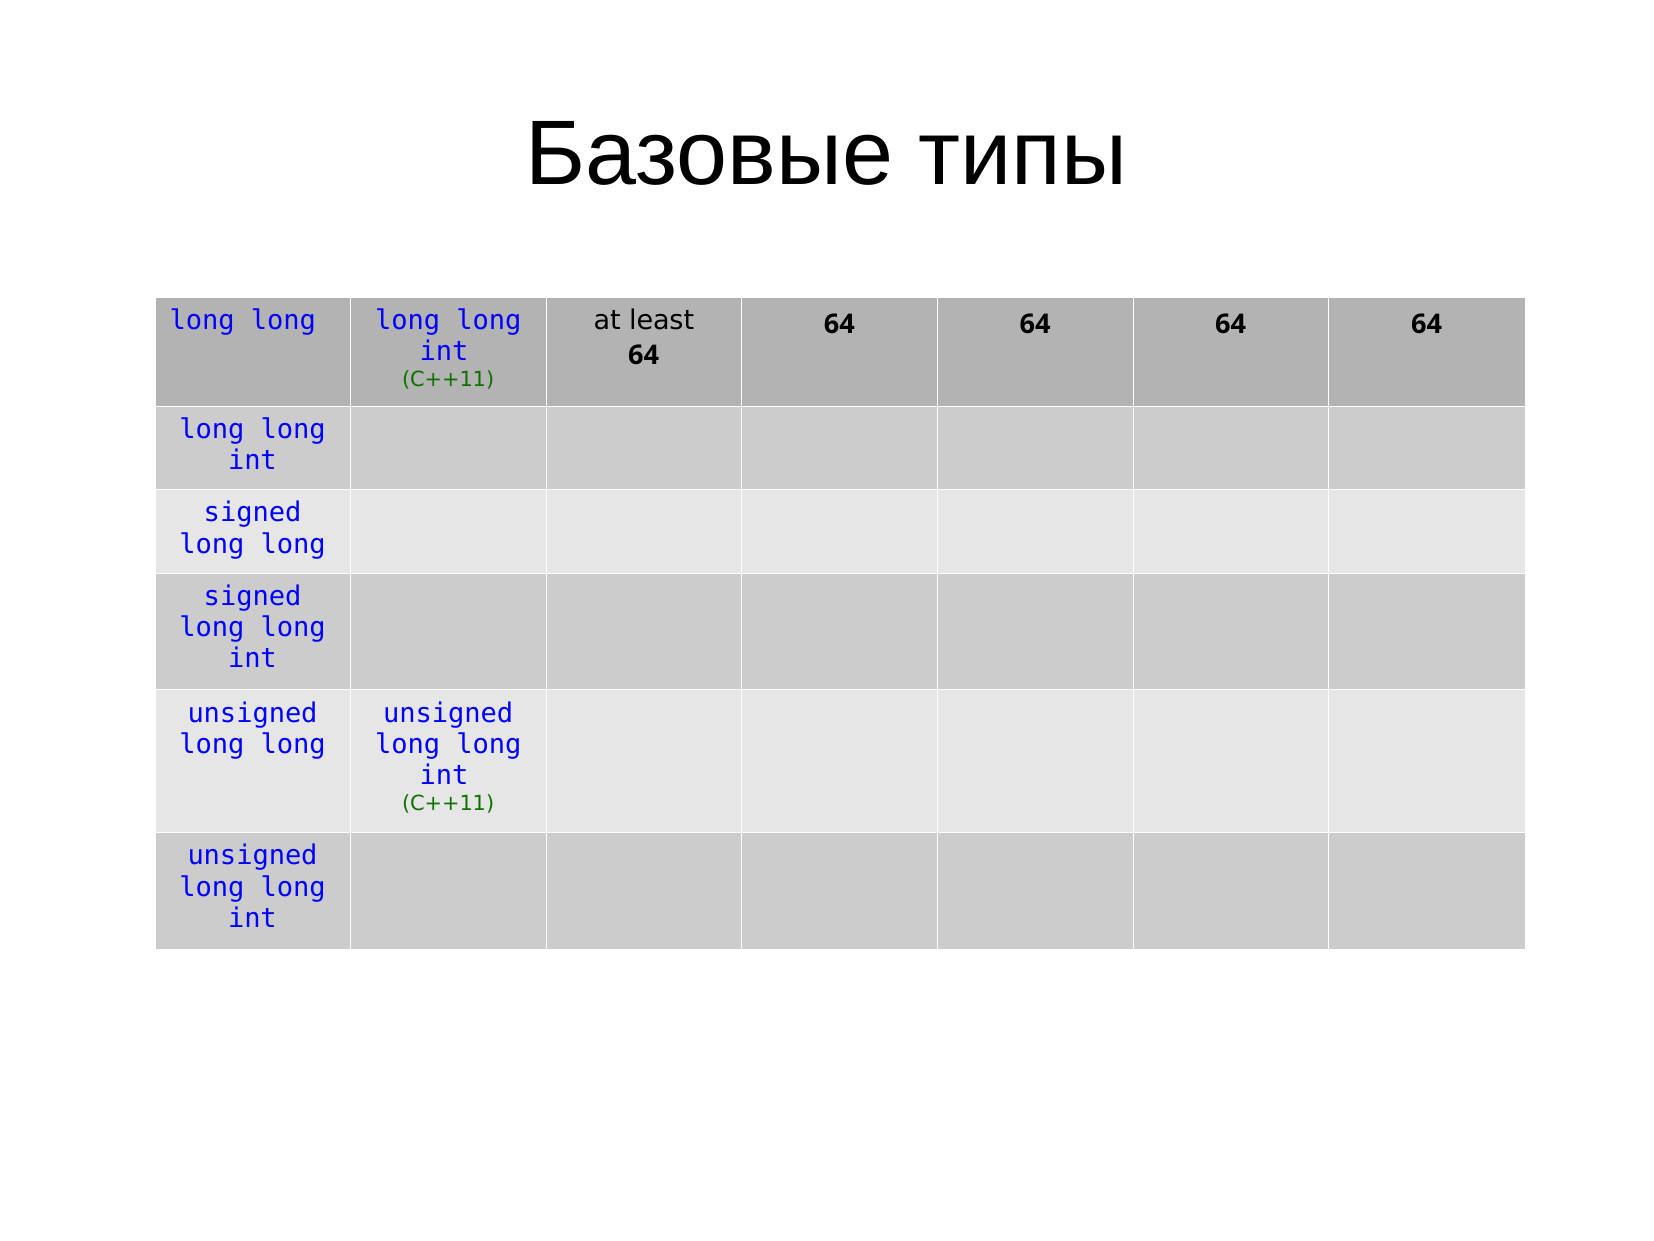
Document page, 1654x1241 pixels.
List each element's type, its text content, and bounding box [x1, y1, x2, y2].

table_header at least 64 [547, 298, 741, 406]
table_header long long int (C++11) [351, 298, 546, 406]
table_cell signed long long int [156, 574, 350, 689]
table_cell [742, 574, 937, 689]
table_cell [1134, 833, 1328, 949]
table_cell unsigned long long int [156, 833, 350, 949]
table_cell unsigned long long int (C++11) [351, 690, 546, 832]
table_cell [547, 490, 741, 573]
table_cell [938, 490, 1133, 573]
table_cell [547, 690, 741, 832]
table_cell [938, 407, 1133, 489]
title Базовые типы [82, 49, 1571, 257]
table_cell [938, 690, 1133, 832]
table_cell [938, 574, 1133, 689]
table_cell [547, 833, 741, 949]
table_cell [351, 407, 546, 489]
table_cell [938, 833, 1133, 949]
table_header 64 [1329, 298, 1525, 406]
table_cell [1134, 690, 1328, 832]
table_cell [1329, 690, 1525, 832]
table_cell [351, 574, 546, 689]
table_cell [742, 690, 937, 832]
table_cell [1329, 407, 1525, 489]
table_cell [1134, 490, 1328, 573]
table_cell [351, 490, 546, 573]
table_cell [1134, 407, 1328, 489]
table_cell [547, 574, 741, 689]
table_cell [742, 407, 937, 489]
table_cell signed long long [156, 490, 350, 573]
table_header 64 [938, 298, 1133, 406]
table_cell unsigned long long [156, 690, 350, 832]
table_cell [1134, 574, 1328, 689]
table_cell [351, 833, 546, 949]
table_header 64 [742, 298, 937, 406]
table_cell [742, 833, 937, 949]
table_cell [742, 490, 937, 573]
table_cell [1329, 490, 1525, 573]
table_cell [547, 407, 741, 489]
table_cell [1329, 574, 1525, 689]
table_cell long long int [156, 407, 350, 489]
table_header 64 [1134, 298, 1328, 406]
table_cell [1329, 833, 1525, 949]
table_header long long [156, 298, 350, 406]
